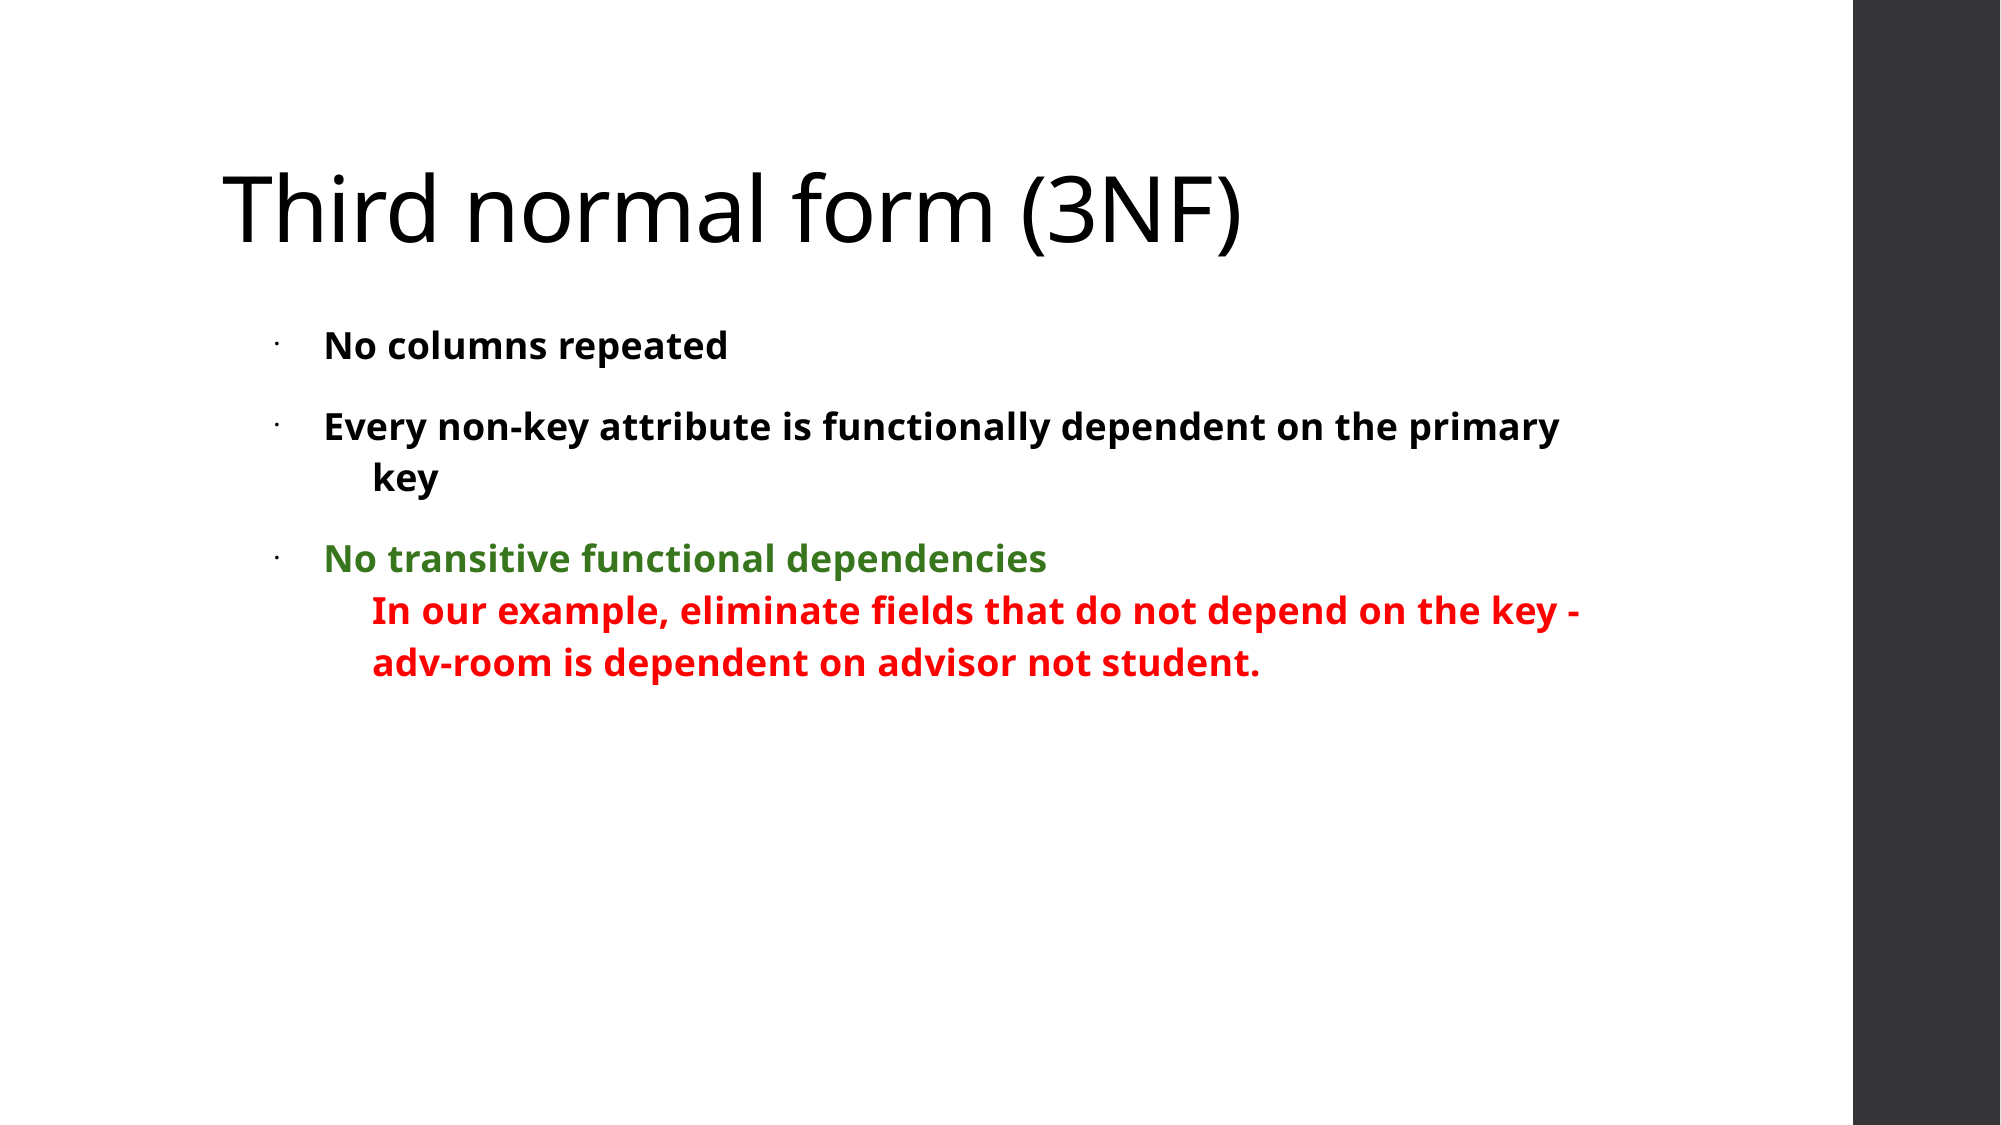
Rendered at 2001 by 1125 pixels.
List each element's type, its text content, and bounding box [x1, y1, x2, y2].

title Third normal form (3NF) [206, 60, 1797, 278]
list No columns repeated Every non-key attribute is functionally dependent on the primary key No transitive functional dependencies In our example, eliminate fields that do not depend on the key - adv-room is dependent on advisor not student. [206, 299, 1617, 1014]
